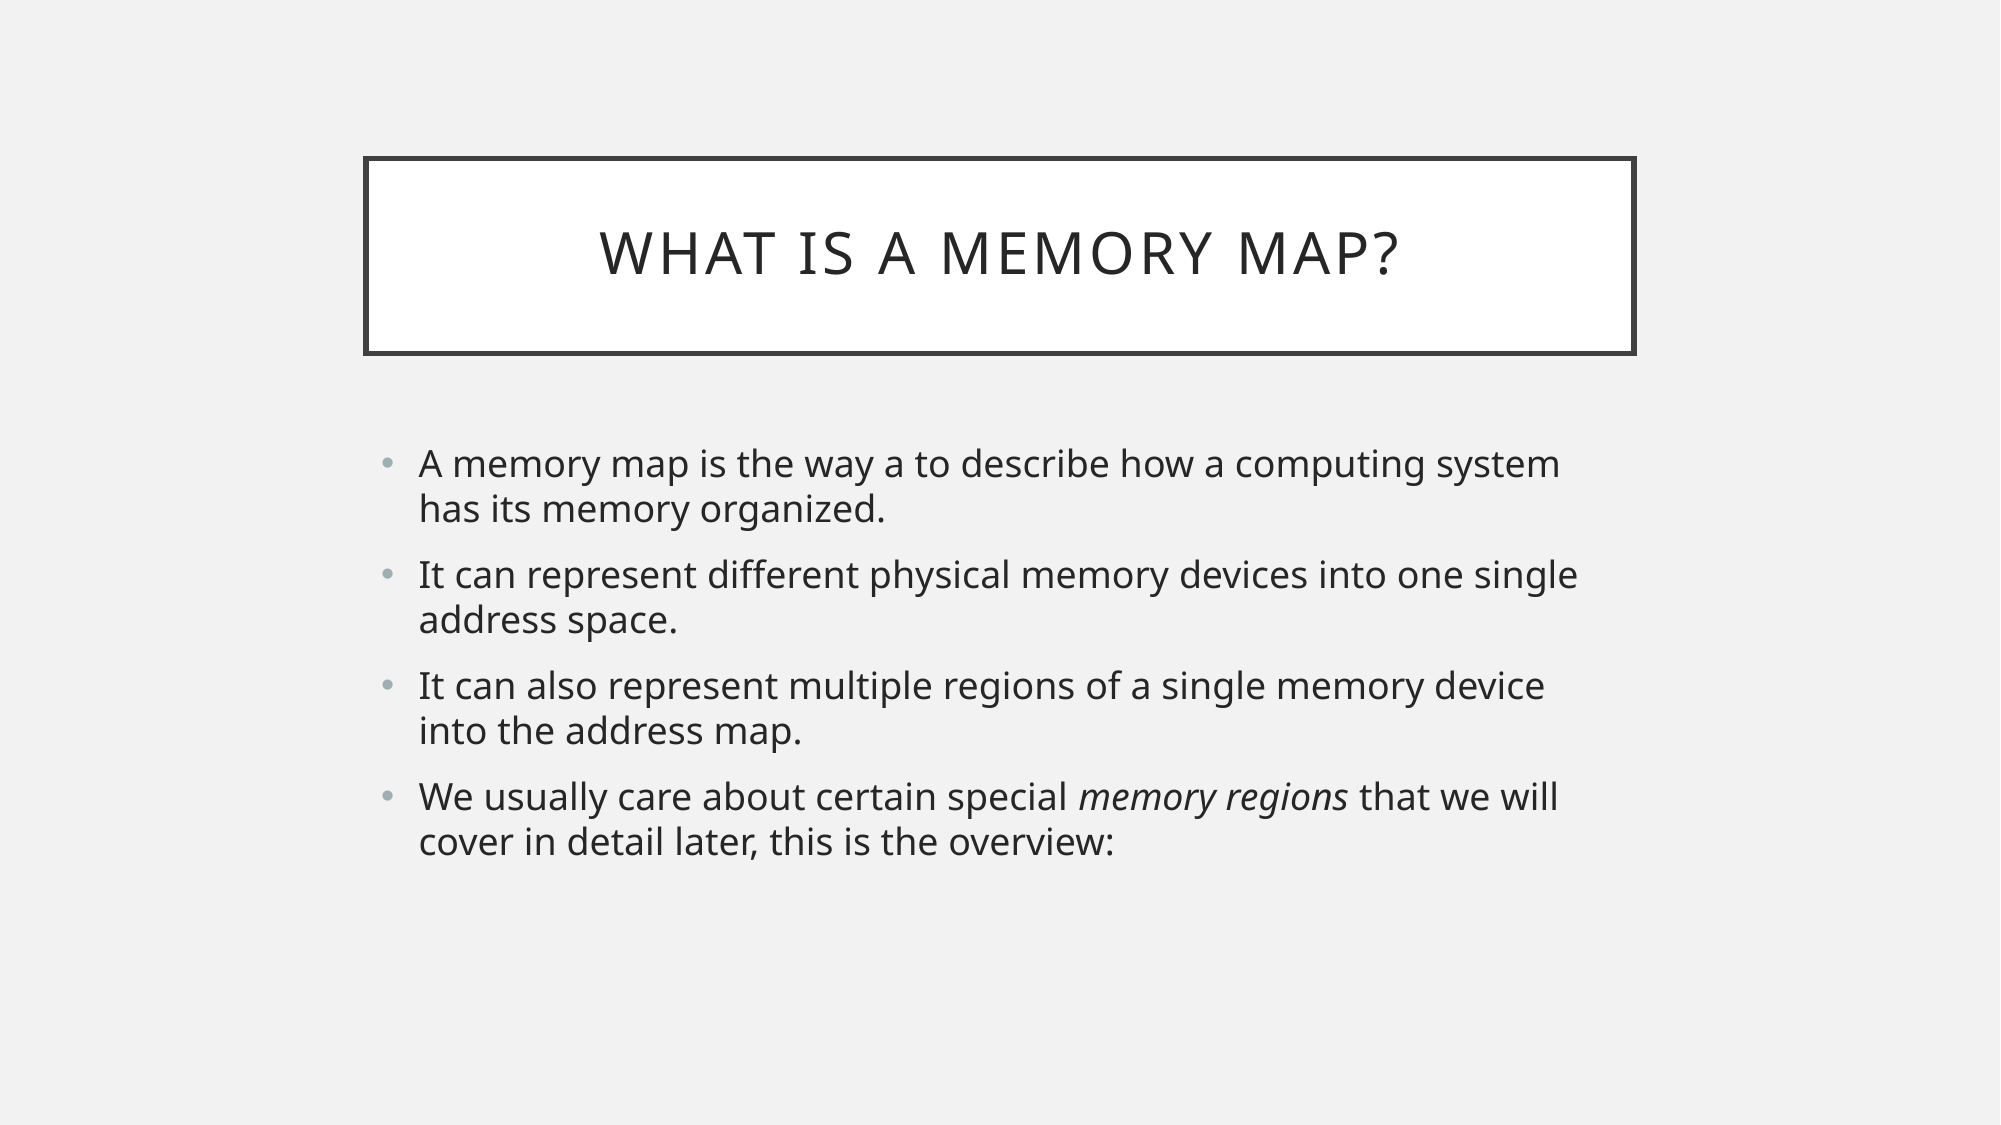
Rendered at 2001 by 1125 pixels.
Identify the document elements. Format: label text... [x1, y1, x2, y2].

list A memory map is the way a to describe how a computing system has its memory organized. It can represent different physical memory devices into one single address space. It can also represent multiple regions of a single memory device into the address map. We usually care about certain special memory regions that we will cover in detail later, this is the overview: [366, 432, 1634, 942]
title What is a memory map? [366, 158, 1634, 354]
